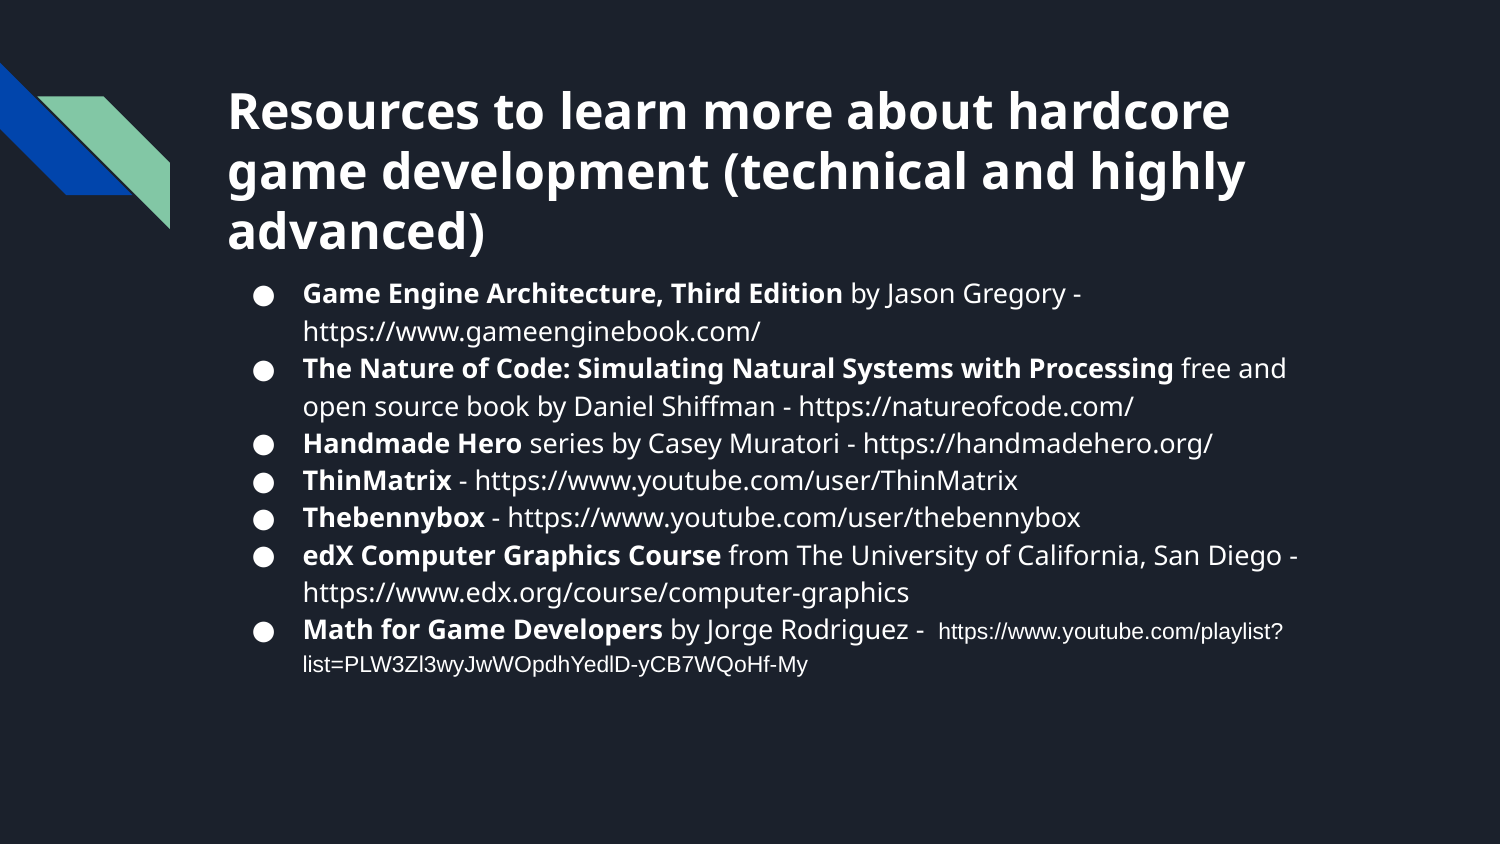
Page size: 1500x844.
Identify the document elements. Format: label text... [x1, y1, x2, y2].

text_box Resources to learn more about hardcore game development (technical and highly advanced) [212, 64, 1368, 215]
text_box Game Engine Architecture, Third Edition by Jason Gregory - https://www.gameenginebook.com/ The Nature of Code: Simulating Natural Systems with Processing free and open source book by Daniel Shiffman - https://natureofcode.com/ Handmade Hero series by Casey Muratori - https://handmadehero.org/ ThinMatrix - https://www.youtube.com/user/ThinMatrix Thebennybox - https://www.youtube.com/user/thebennybox edX Computer Graphics Course from The University of California, San Diego - https://www.edx.org/course/computer-graphics Math for Game Developers by Jorge Rodriguez - https://www.youtube.com/playlist?list=PLW3Zl3wyJwWOpdhYedlD-yCB7WQoHf-My [212, 257, 1368, 735]
